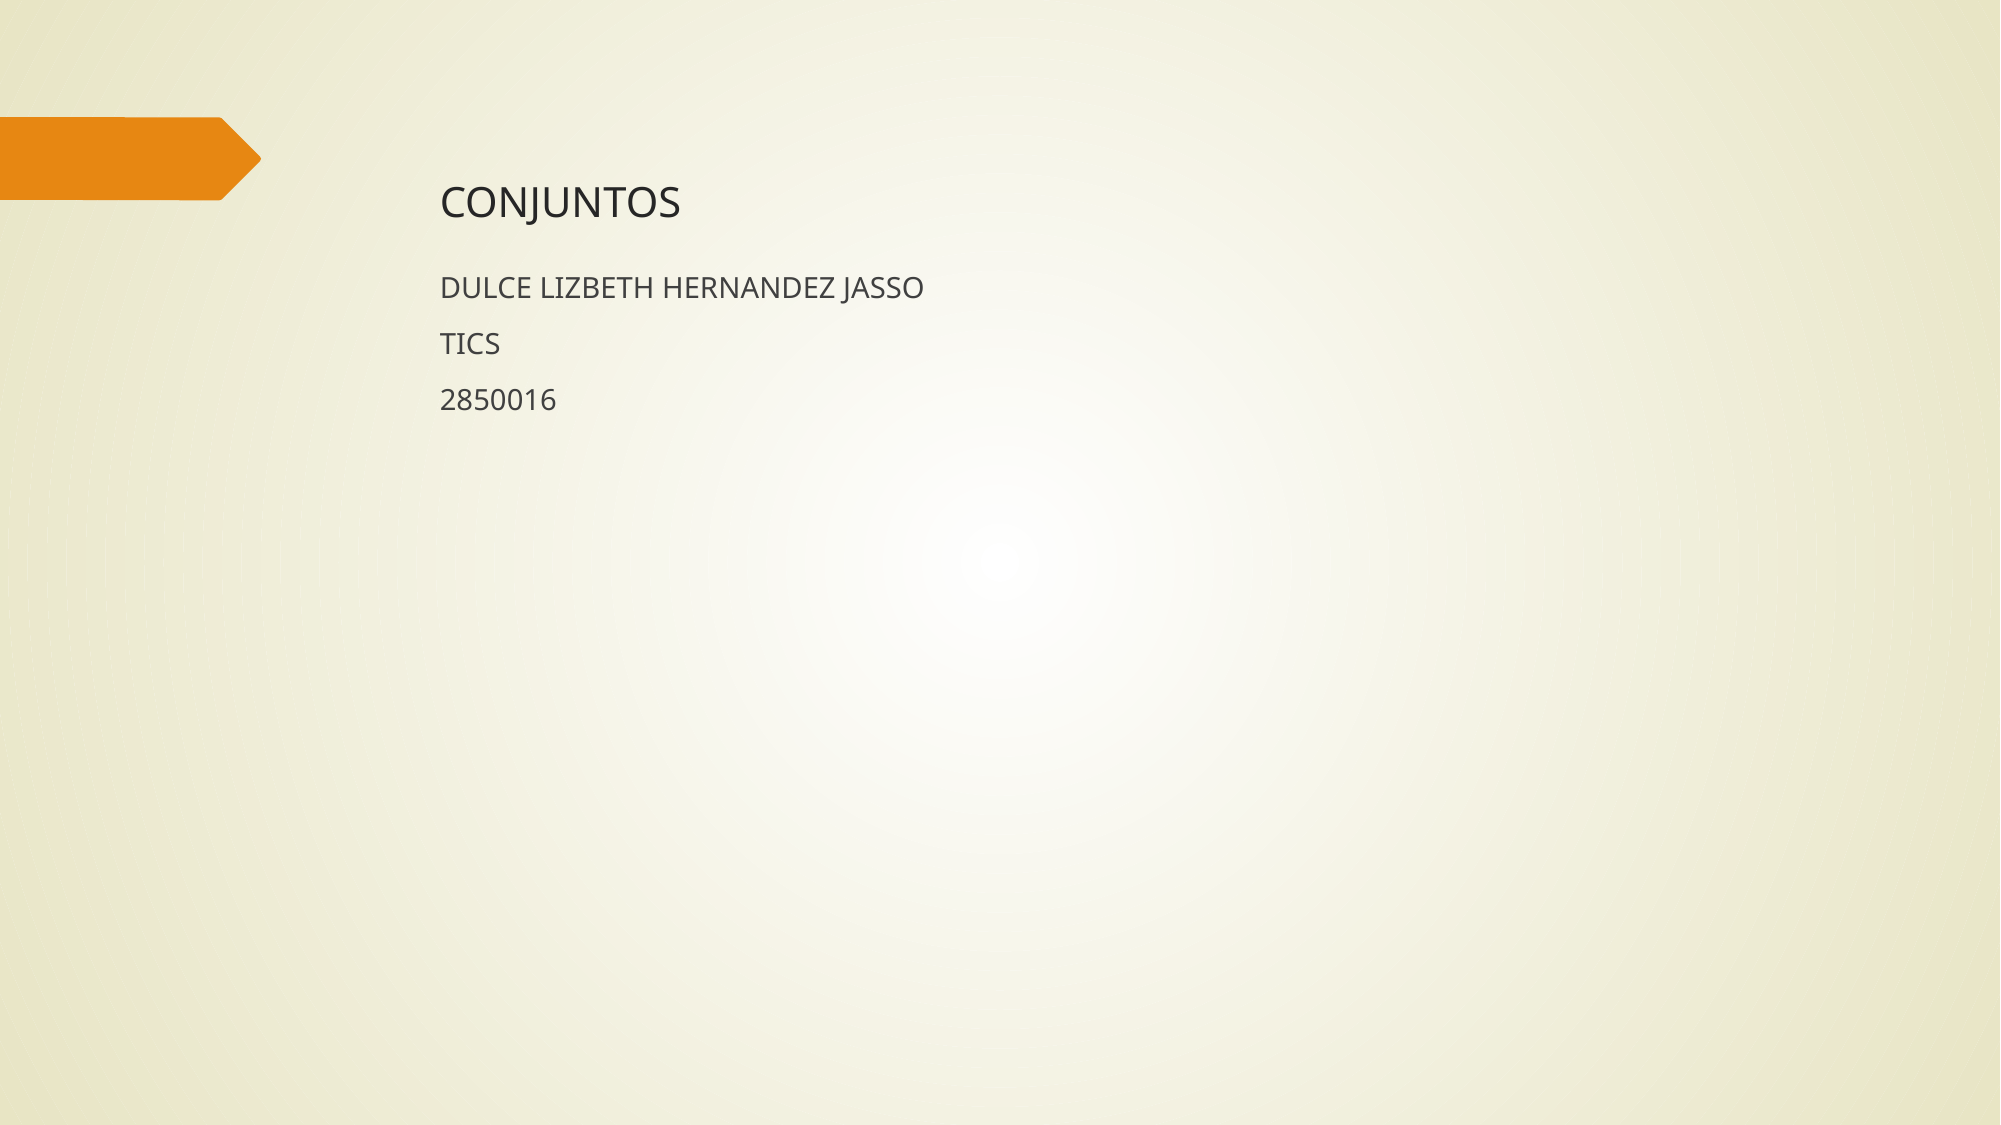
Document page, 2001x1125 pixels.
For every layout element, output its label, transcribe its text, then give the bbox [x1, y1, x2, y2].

list DULCE LIZBETH HERNANDEZ JASSO TICS 2850016 [424, 262, 1000, 962]
title CONJUNTOS [424, 73, 1000, 234]
